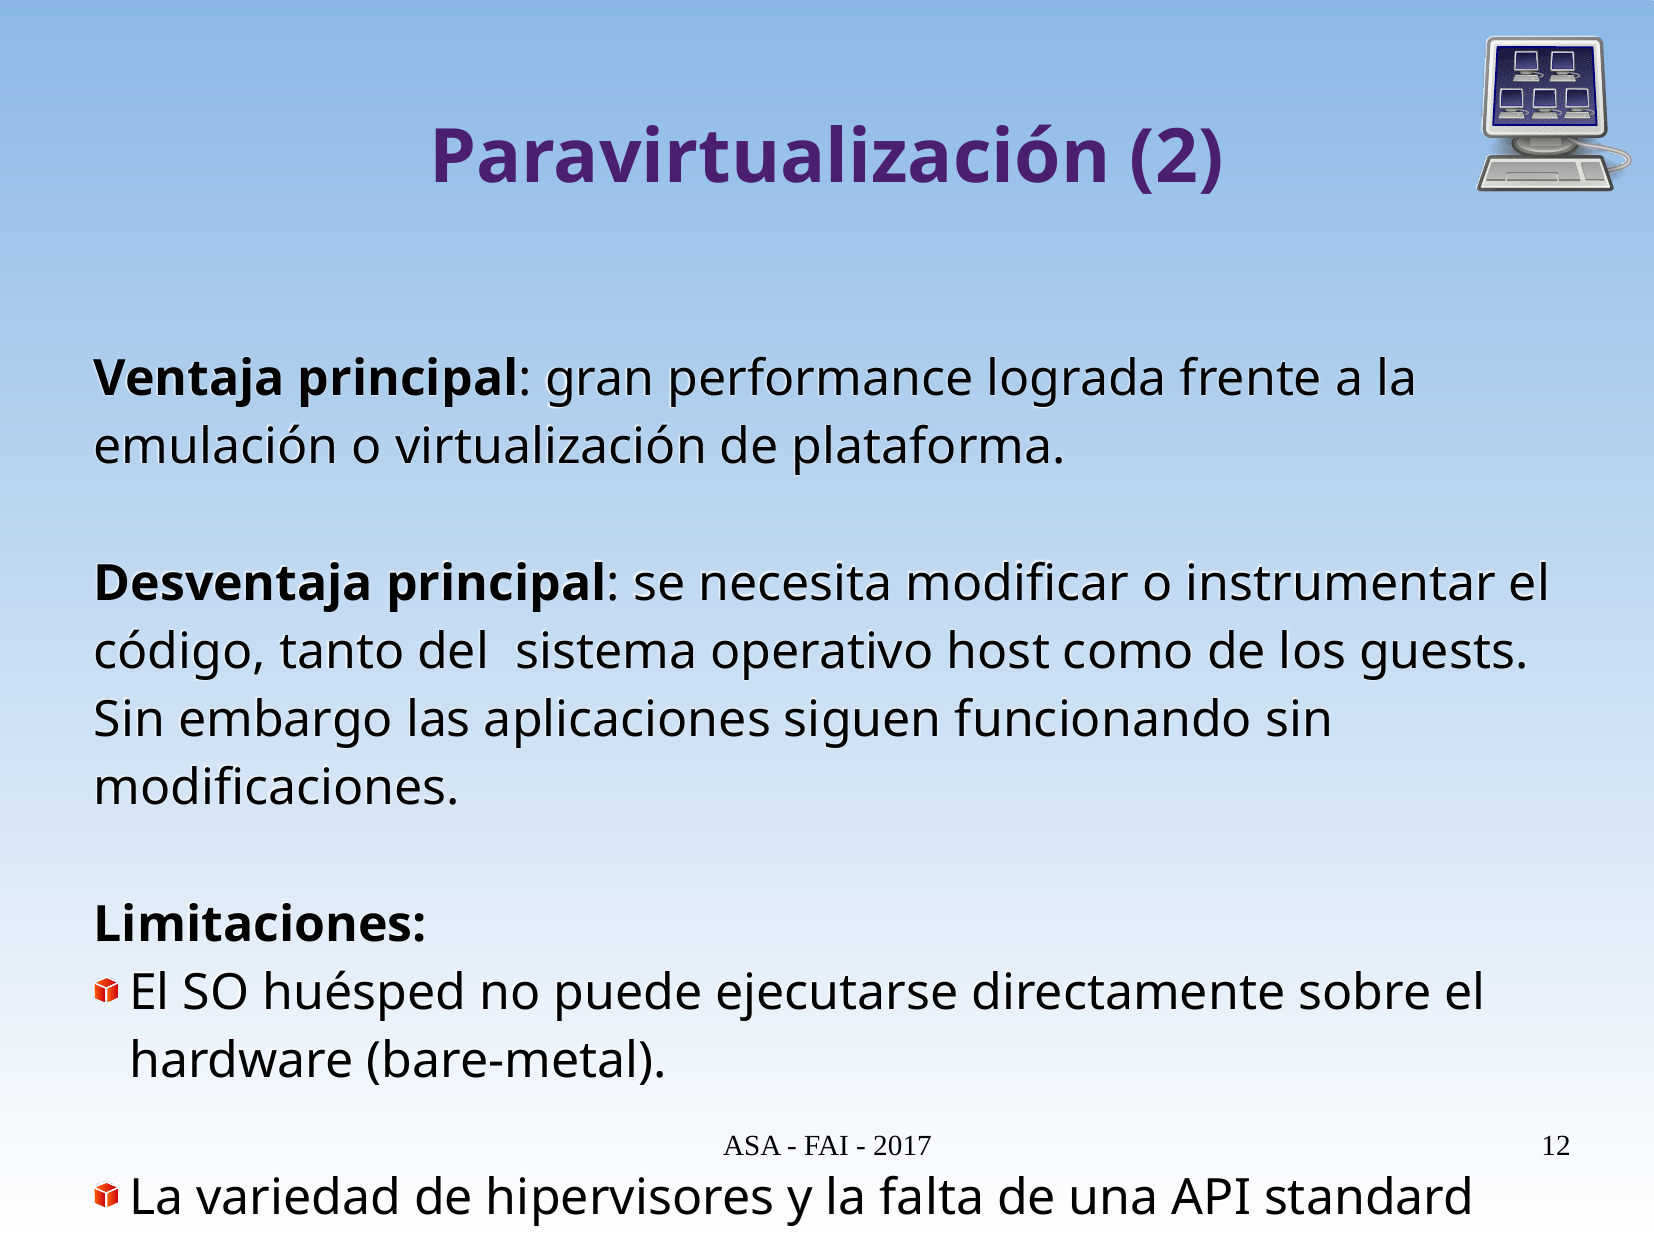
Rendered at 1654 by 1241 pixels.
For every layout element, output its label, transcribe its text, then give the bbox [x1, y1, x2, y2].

title Paravirtualización (2) [82, 49, 1571, 255]
picture [1473, 33, 1636, 196]
text_box Ventaja principal: gran performance lograda frente a la emulación o virtualización de plataforma. Desventaja principal: se necesita modificar o instrumentar el código, tanto del sistema operativo host como de los guests. Sin embargo las aplicaciones siguen funcionando sin modificaciones. Limitaciones: El SO huésped no puede ejecutarse directamente sobre el hardware (bare-metal). La variedad de hipervisores y la falta de una API standard complejiza el desarrollo de SO huéspedes modificados a tal fin. [78, 255, 1575, 996]
